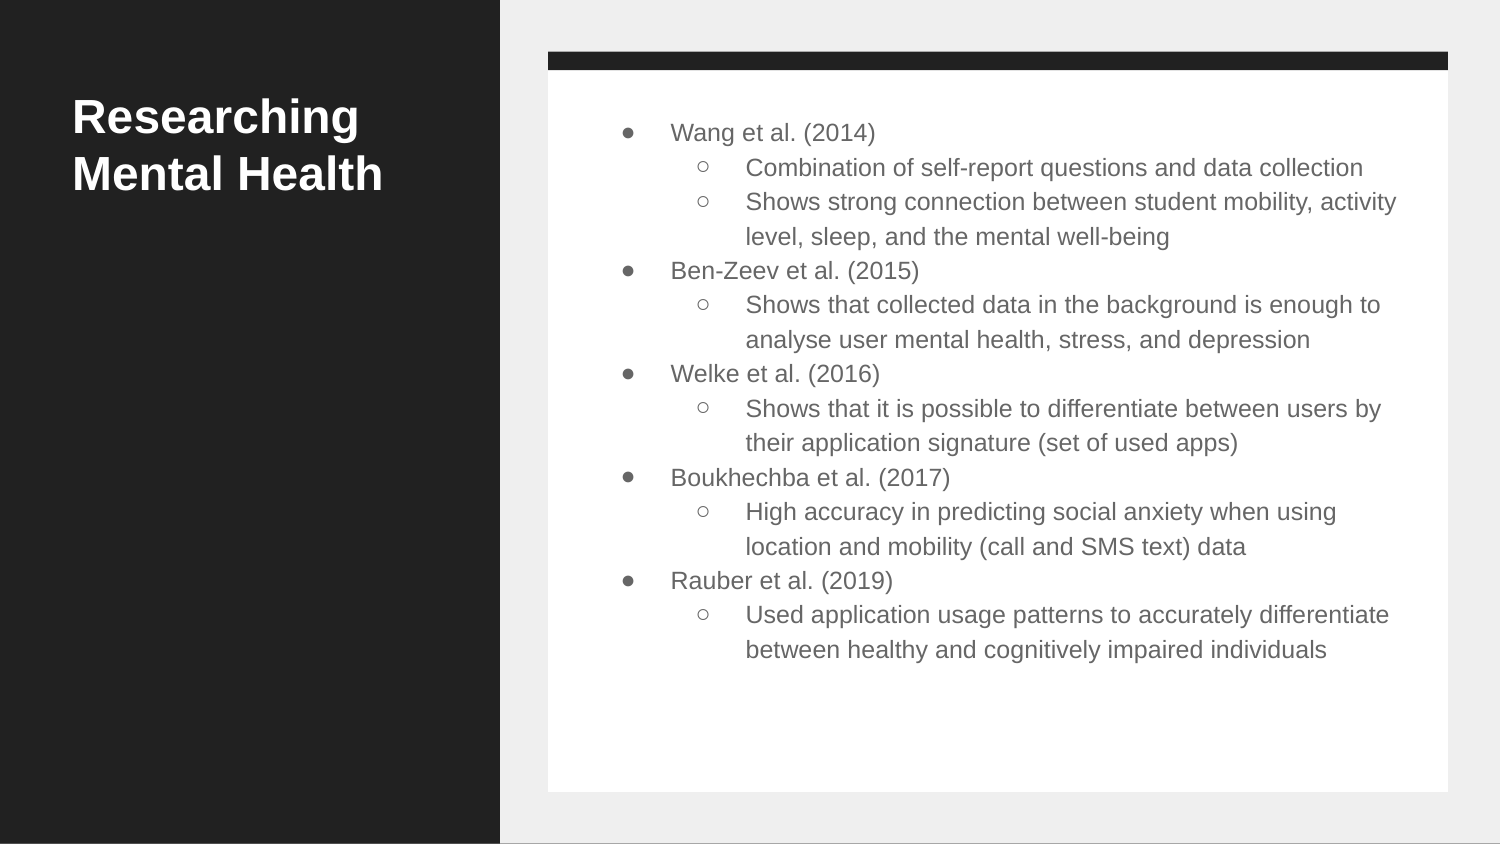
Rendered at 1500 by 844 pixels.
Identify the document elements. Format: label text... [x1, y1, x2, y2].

list Wang et al. (2014) Combination of self-report questions and data collection Shows strong connection between student mobility, activity level, sleep, and the mental well-being Ben-Zeev et al. (2015) Shows that collected data in the background is enough to analyse user mental health, stress, and depression Welke et al. (2016) Shows that it is possible to differentiate between users by their application signature (set of used apps) Boukhechba et al. (2017) High accuracy in predicting social anxiety when using location and mobility (call and SMS text) data Rauber et al. (2019) Used application usage patterns to accurately differentiate between healthy and cognitively impaired individuals [580, 97, 1416, 756]
title Researching Mental Health [57, 70, 443, 792]
